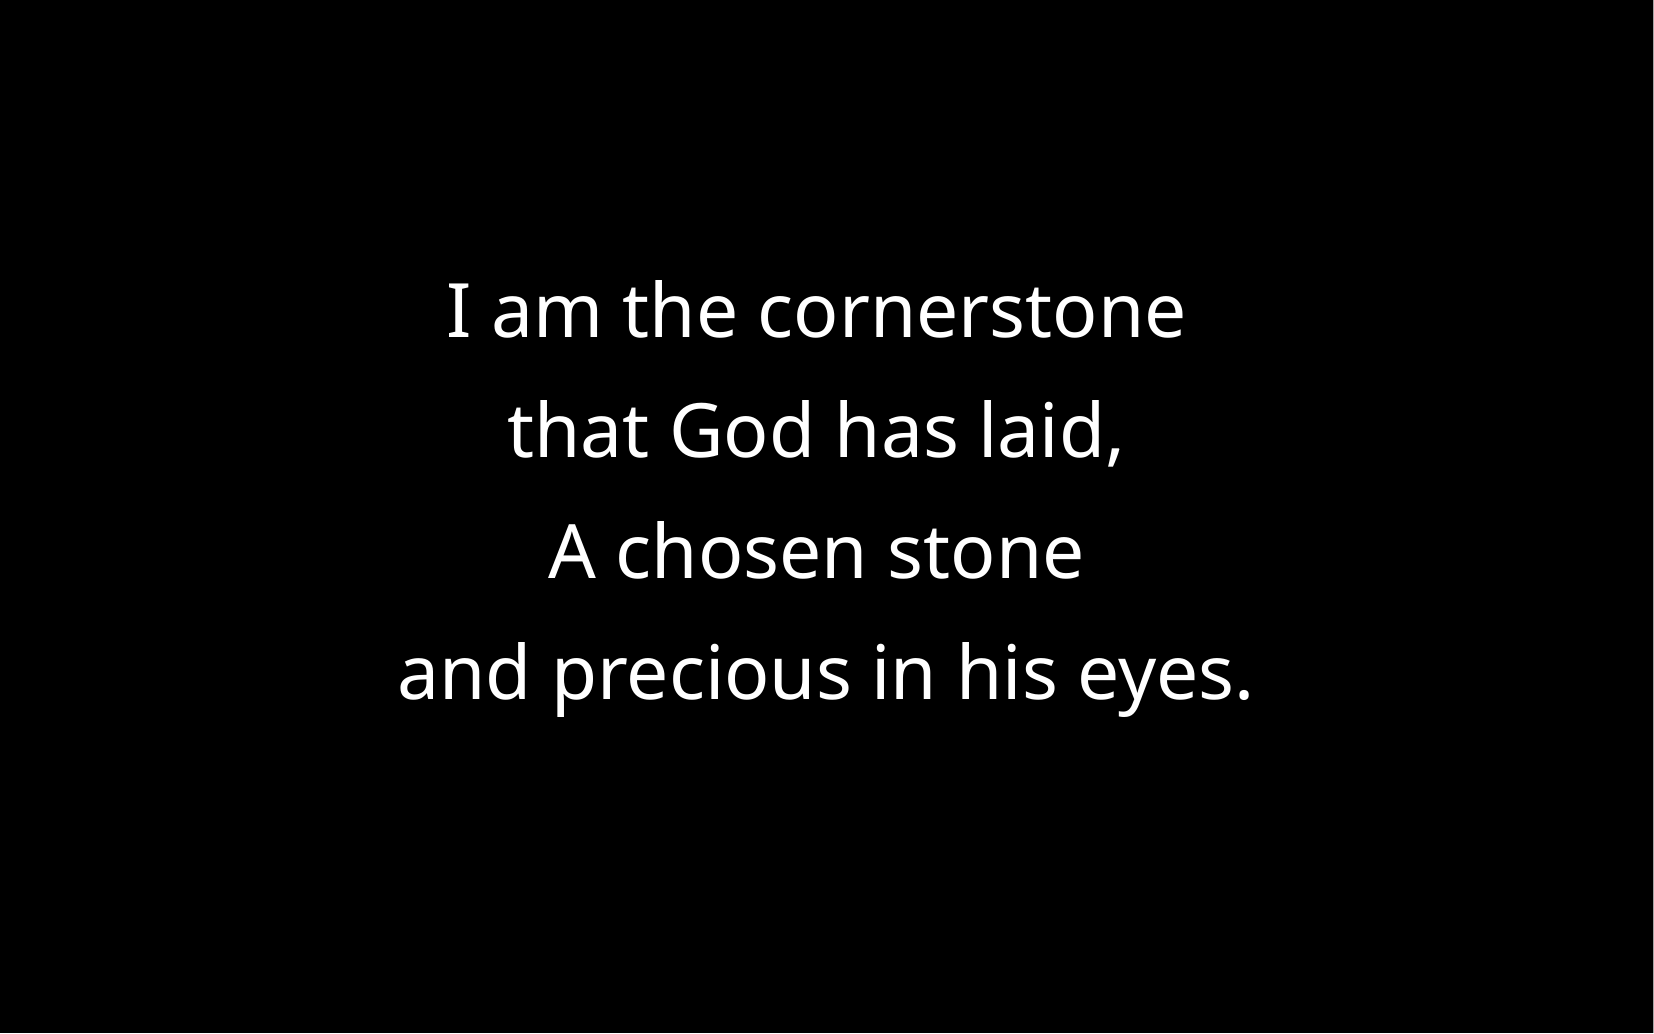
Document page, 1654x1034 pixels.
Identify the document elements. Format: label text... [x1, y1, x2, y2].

list I am the cornerstone that God has laid, A chosen stone and precious in his eyes. [0, 255, 1653, 855]
